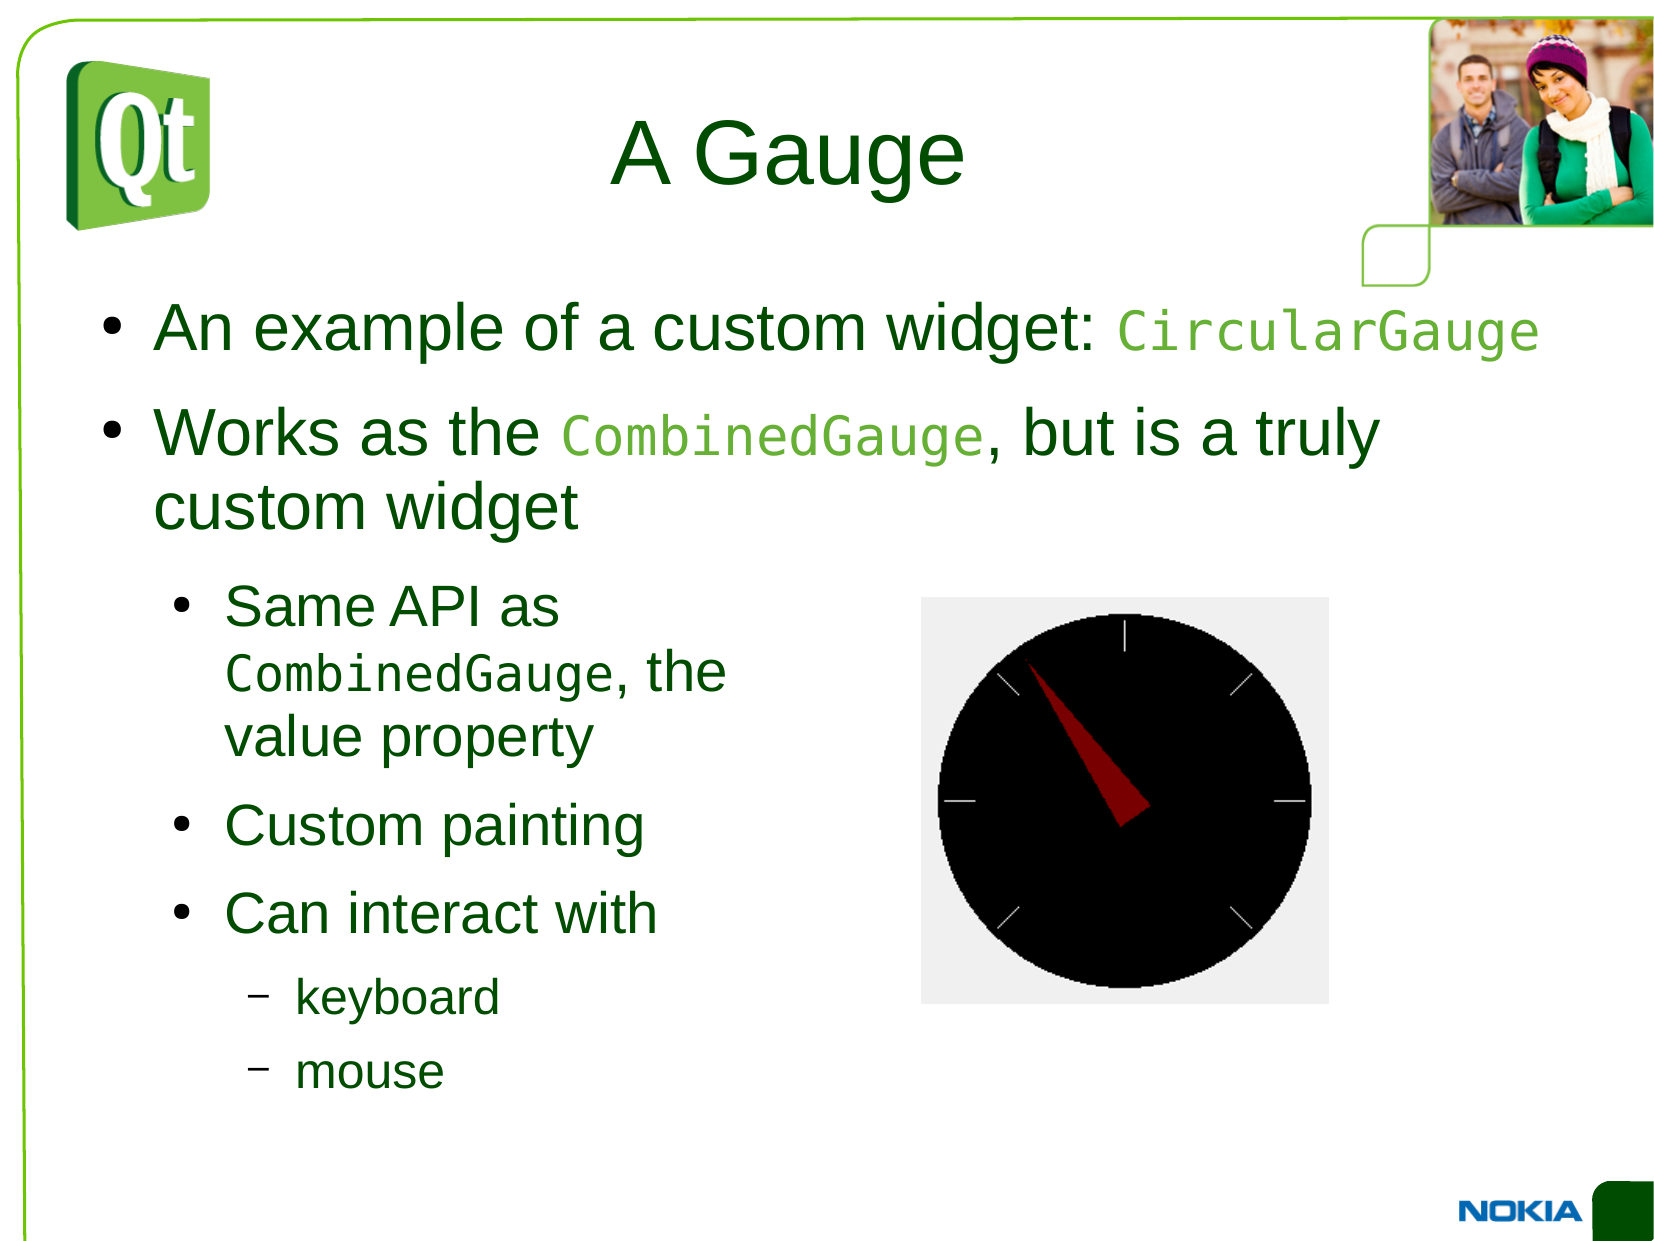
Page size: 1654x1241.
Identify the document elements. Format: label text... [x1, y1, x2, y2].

picture [921, 597, 1329, 1004]
picture [1361, 17, 1654, 287]
list An example of a custom widget: CircularGauge Works as the CombinedGauge, but is a truly custom widget Same API as CombinedGauge, the value property Custom painting Can interact with keyboard mouse [82, 290, 1571, 1098]
title A Gauge [251, 49, 1327, 257]
picture [1459, 1200, 1583, 1222]
picture [66, 61, 210, 231]
